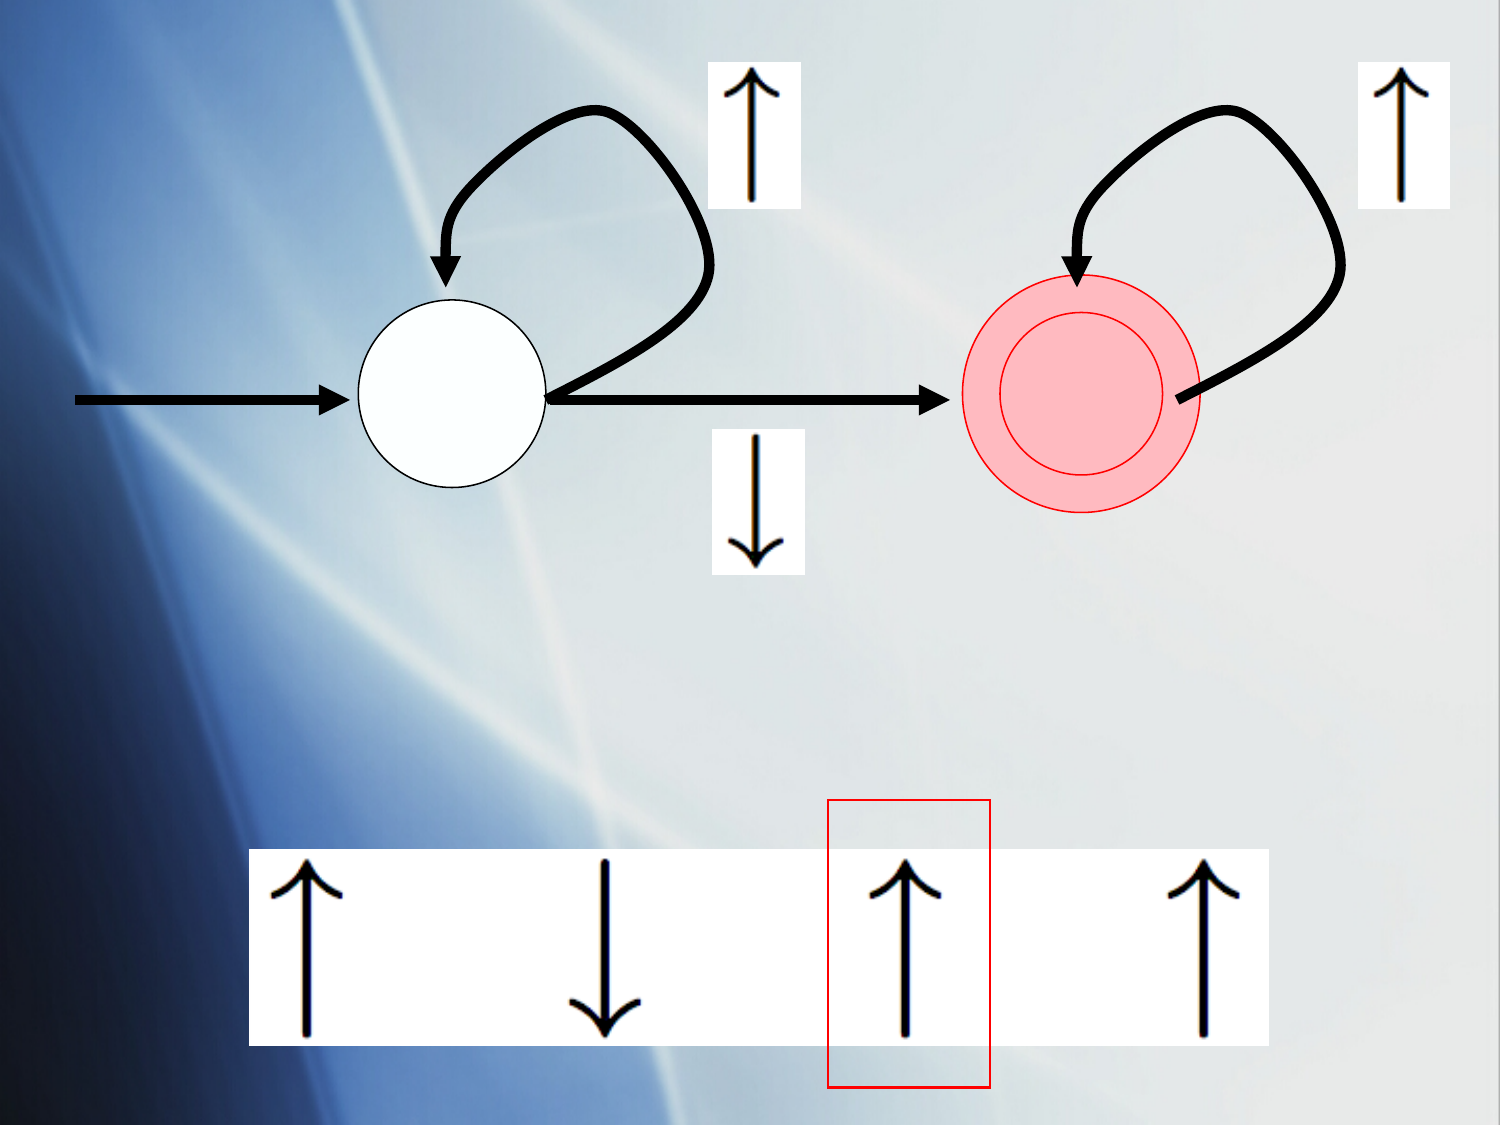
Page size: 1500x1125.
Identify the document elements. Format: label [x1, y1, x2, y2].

text_box [358, 299, 546, 488]
text_box [962, 275, 1201, 513]
picture [0, 0, 1500, 1125]
